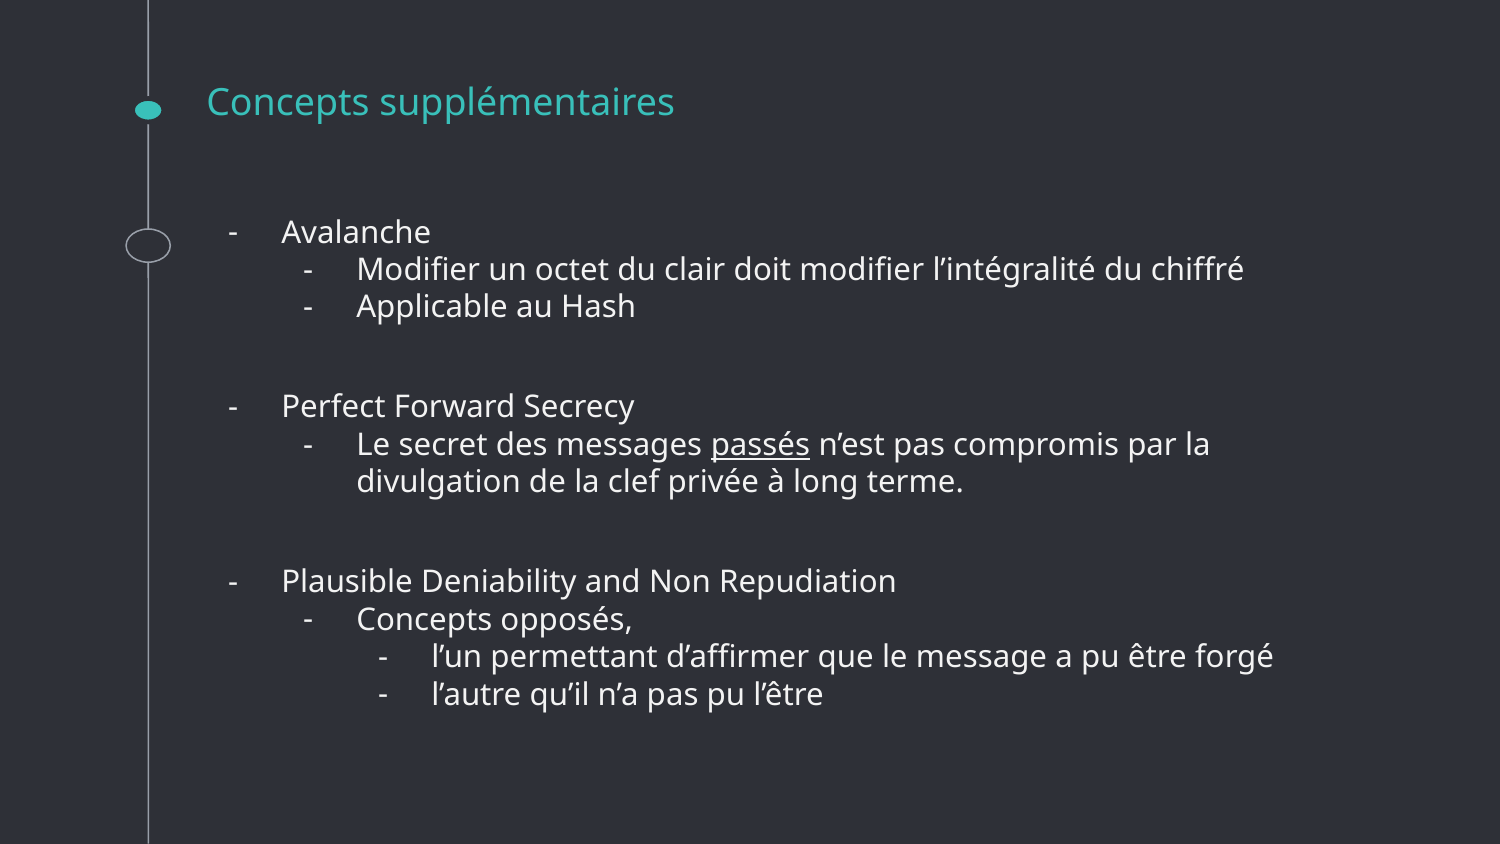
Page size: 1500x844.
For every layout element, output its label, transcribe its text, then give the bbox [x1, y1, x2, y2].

list Avalanche Modifier un octet du clair doit modifier l’intégralité du chiffré Applicable au Hash Perfect Forward Secrecy Le secret des messages passés n’est pas compromis par la divulgation de la clef privée à long terme. Plausible Deniability and Non Repudiation Concepts opposés, l’un permettant d’affirmer que le message a pu être forgé l’autre qu’il n’a pas pu l’être [191, 196, 1317, 808]
title Concepts supplémentaires [191, 81, 1317, 139]
